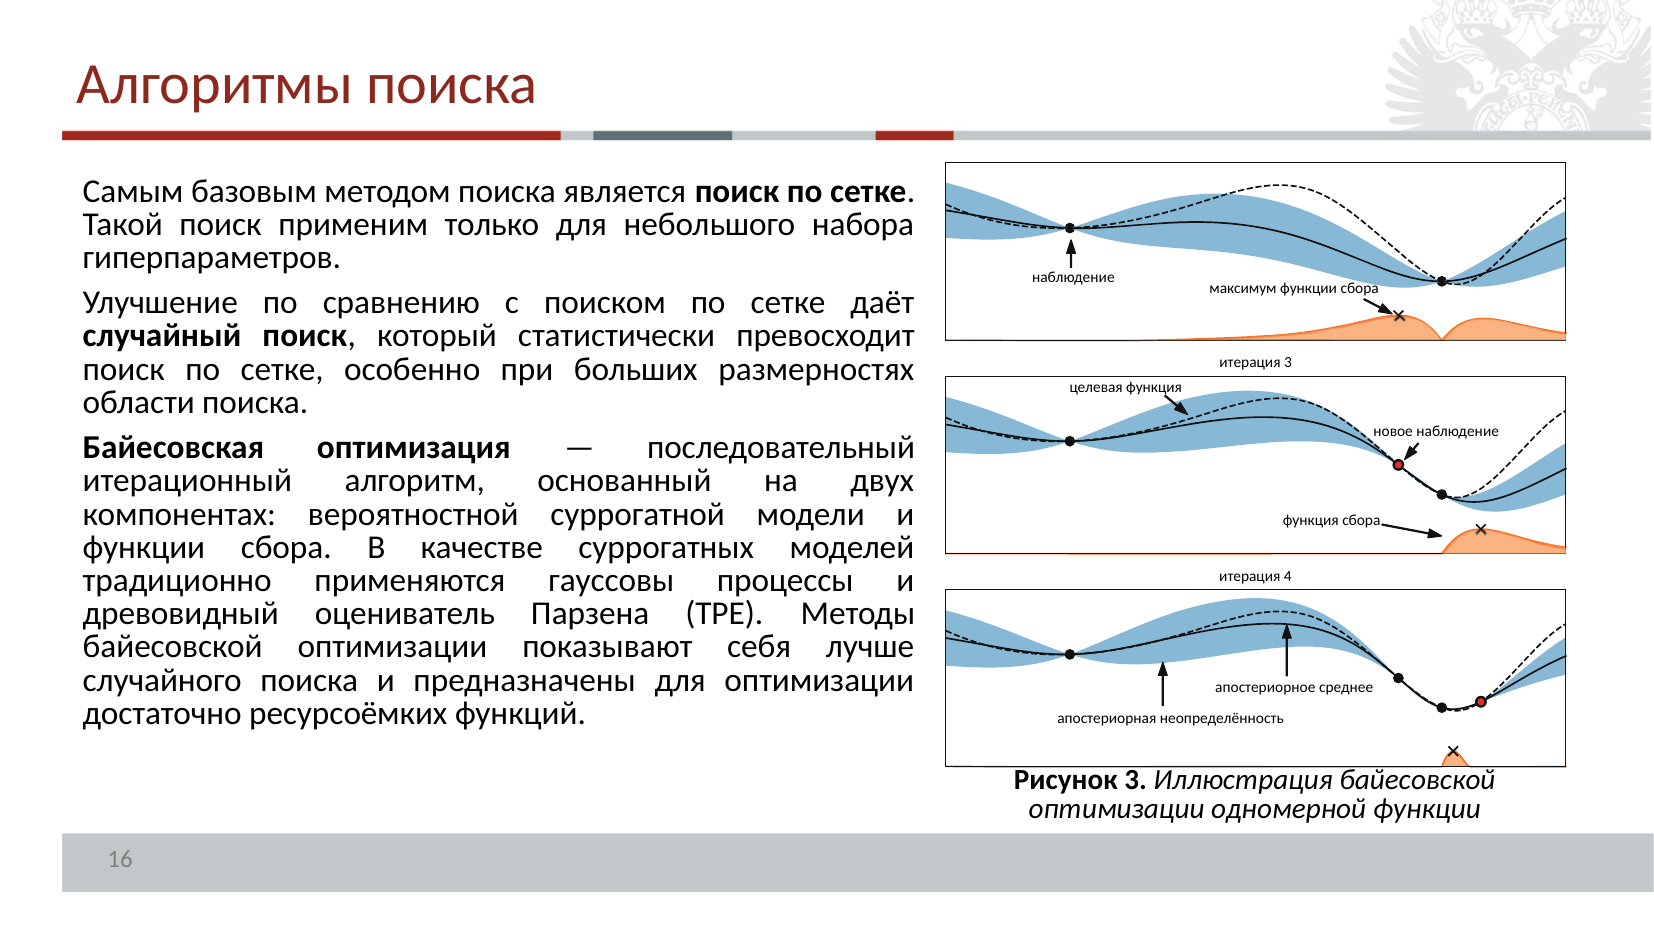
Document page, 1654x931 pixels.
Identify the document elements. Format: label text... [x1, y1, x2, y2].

text_box Рисунок 3. Иллюстрация байесовской оптимизации одномерной функции [944, 767, 1565, 827]
title Алгоритмы поиска [76, 48, 1565, 130]
picture [0, 0, 1654, 931]
list Самым базовым методом поиска является поиск по сетке. Такой поиск применим только для небольшого набора гиперпараметров. Улучшение по сравнению с поиском по сетке даёт случайный поиск, который статистически превосходит поиск по сетке, особенно при больших размерностях области поиска. Байесовская оптимизация — последовательный итерационный алгоритм, основанный на двух компонентах: вероятностной суррогатной модели и функции сбора. В качестве суррогатных моделей традиционно применяются гауссовы процессы и древовидный оцениватель Парзена (TPE). Методы байесовской оптимизации показывают себя лучше случайного поиска и предназначены для оптимизации достаточно ресурсоёмких функций. [82, 177, 916, 827]
